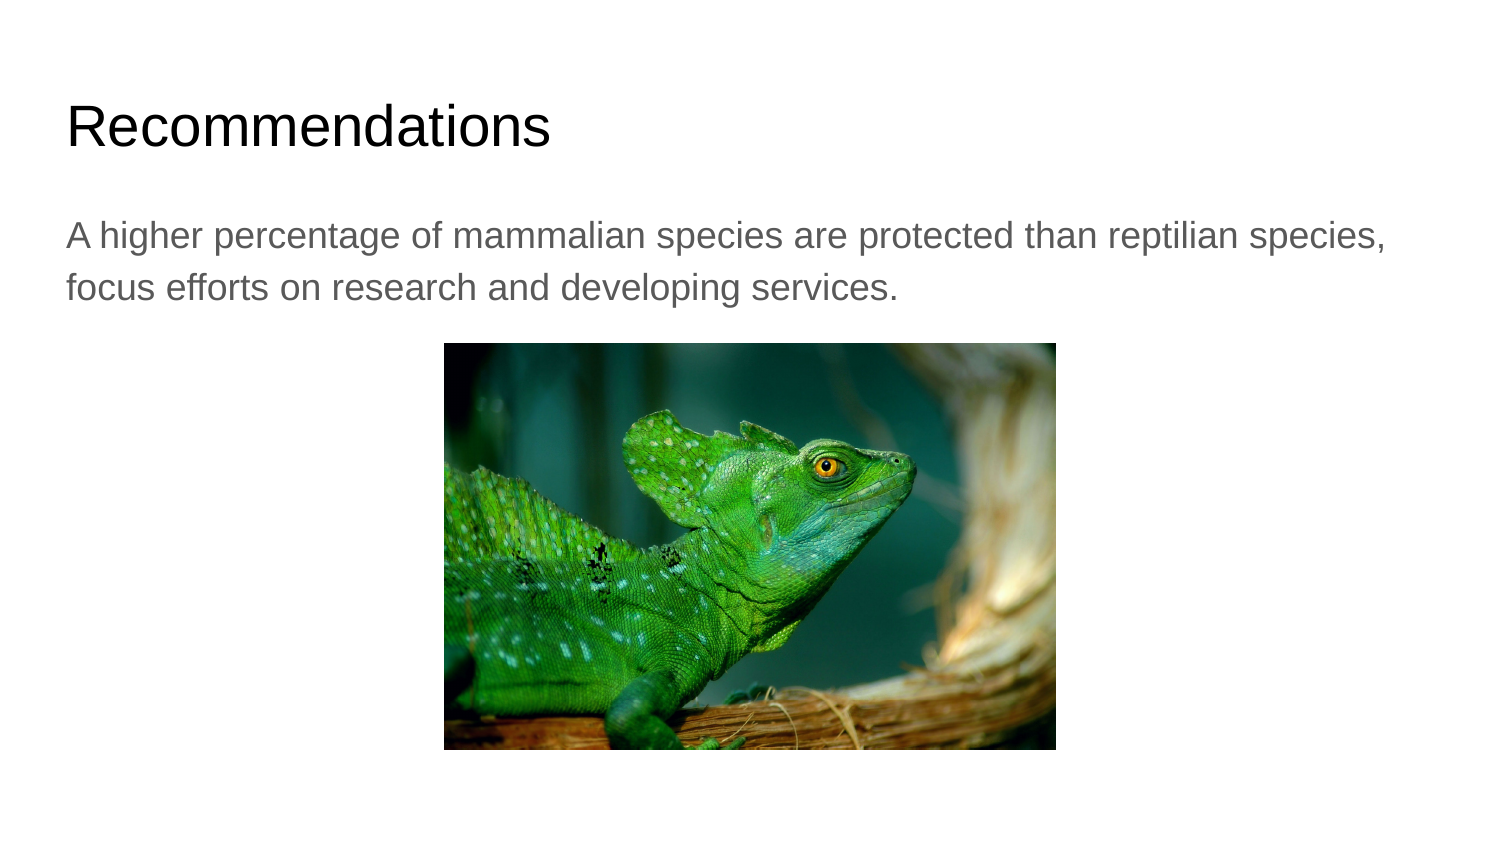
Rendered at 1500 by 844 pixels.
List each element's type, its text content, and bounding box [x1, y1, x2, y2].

list A higher percentage of mammalian species are protected than reptilian species, focus efforts on research and developing services. [51, 189, 1449, 750]
title Recommendations [51, 72, 1449, 167]
picture [444, 343, 1056, 750]
